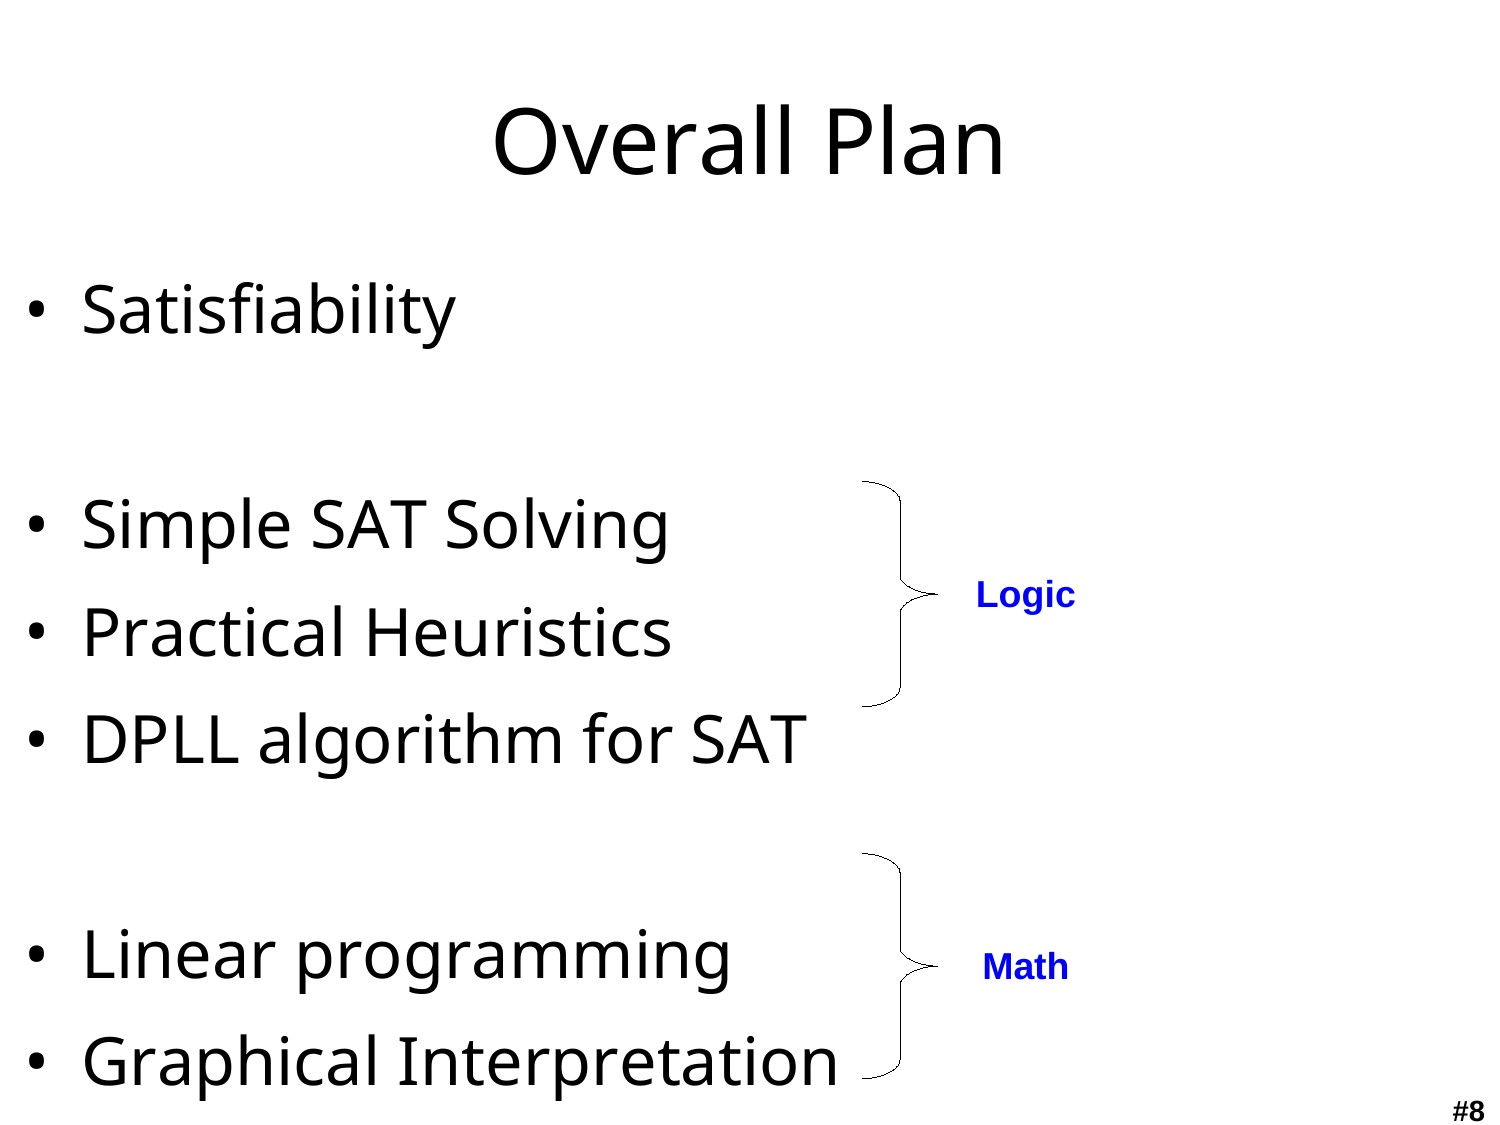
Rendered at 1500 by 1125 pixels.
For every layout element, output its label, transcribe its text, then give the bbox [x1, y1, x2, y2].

text_box Logic [862, 481, 938, 707]
text_box Math [862, 853, 938, 1079]
list Satisfiability Simple SAT Solving Practical Heuristics DPLL algorithm for SAT Linear programming Graphical Interpretation Simplex algorithm [24, 262, 1476, 1101]
title Overall Plan [24, 45, 1476, 233]
